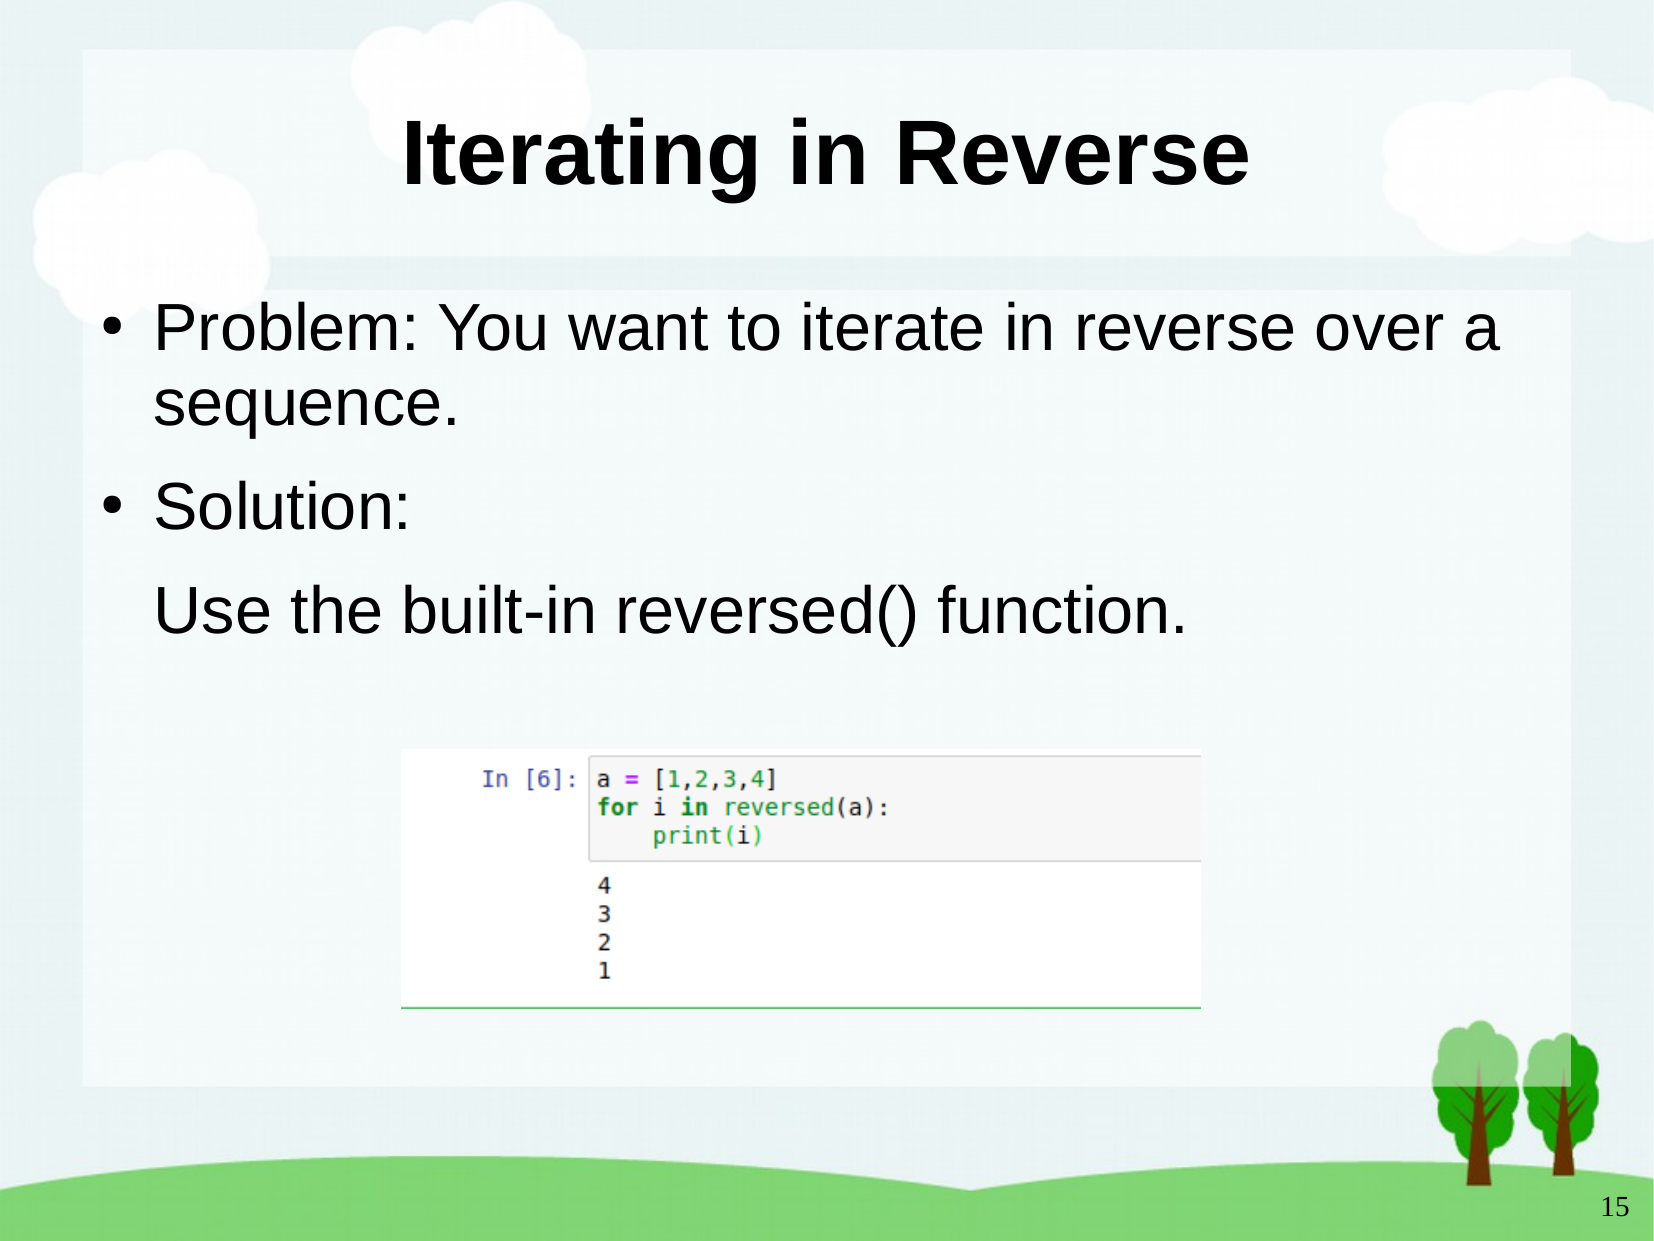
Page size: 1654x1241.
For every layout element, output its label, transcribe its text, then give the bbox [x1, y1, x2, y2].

picture [0, 0, 1654, 1241]
title Iterating in Reverse [82, 49, 1571, 257]
list Problem: You want to iterate in reverse over a sequence. Solution: Use the built-in reversed() function. [82, 290, 1571, 1087]
